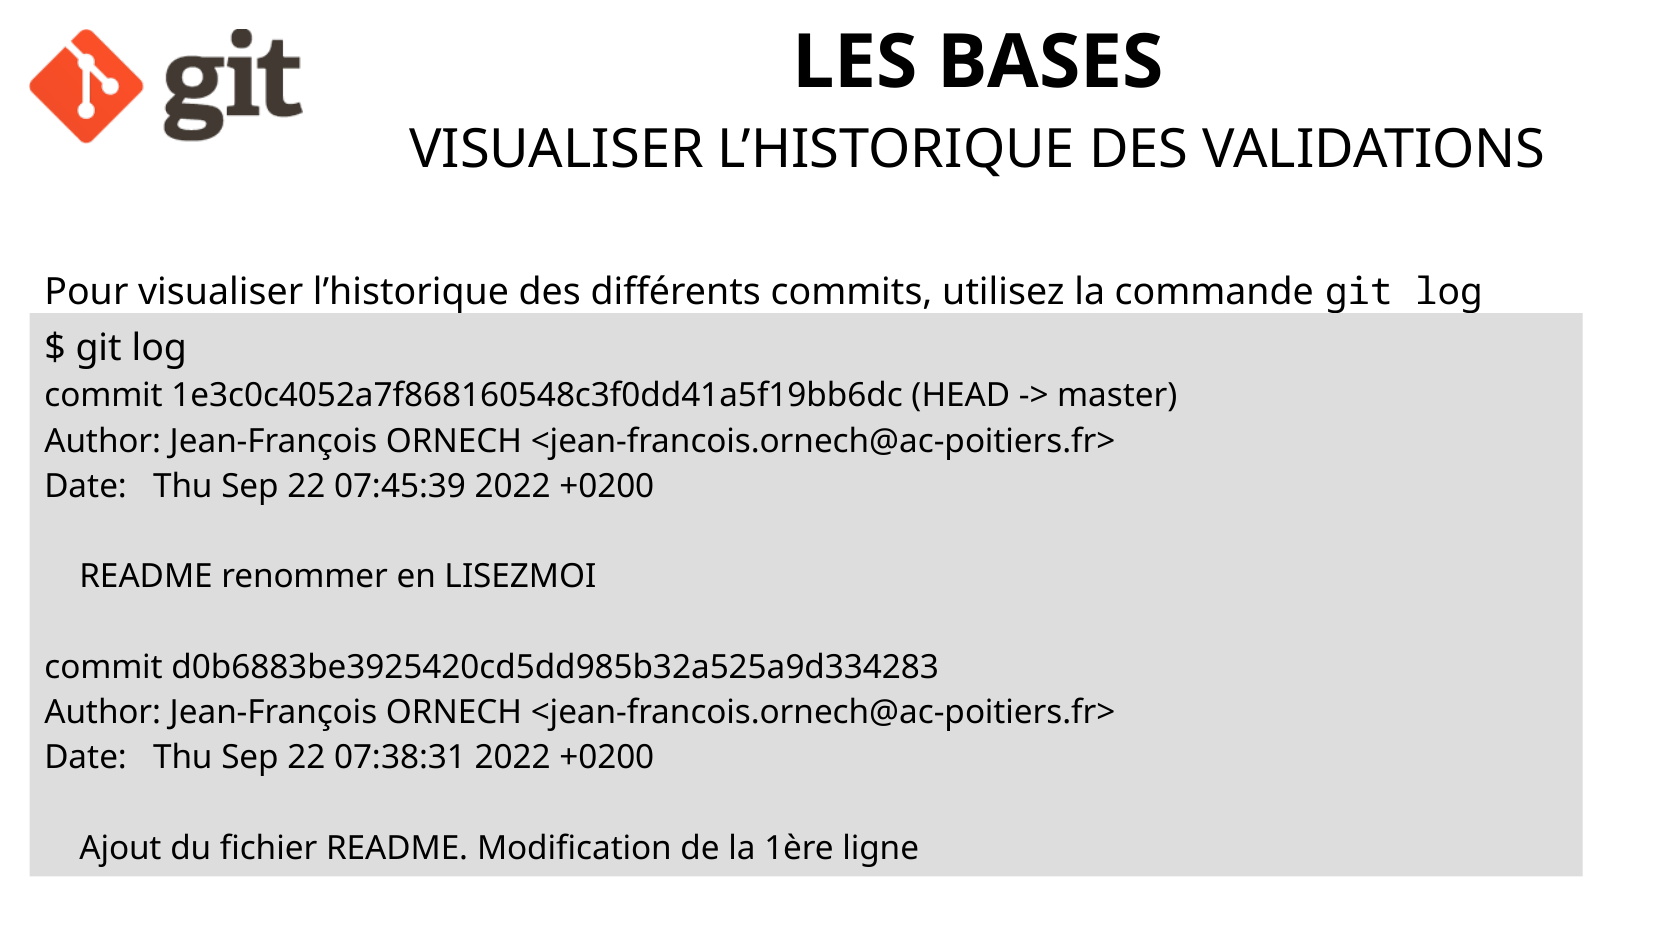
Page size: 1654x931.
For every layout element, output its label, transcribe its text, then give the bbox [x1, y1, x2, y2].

text_box $ git log commit 1e3c0c4052a7f868160548c3f0dd41a5f19bb6dc (HEAD -> master) Author: Jean-François ORNECH <jean-francois.ornech@ac-poitiers.fr> Date: Thu Sep 22 07:45:39 2022 +0200 README renommer en LISEZMOI commit d0b6883be3925420cd5dd985b32a525a9d334283 Author: Jean-François ORNECH <jean-francois.ornech@ac-poitiers.fr> Date: Thu Sep 22 07:38:31 2022 +0200 Ajout du fichier README. Modification de la 1ère ligne [29, 313, 1583, 780]
picture [29, 29, 303, 144]
text_box Pour visualiser l’historique des différents commits, utilisez la commande git log [29, 257, 1625, 315]
text_box Les bases Visualiser l’historique des validations [302, 0, 1654, 198]
